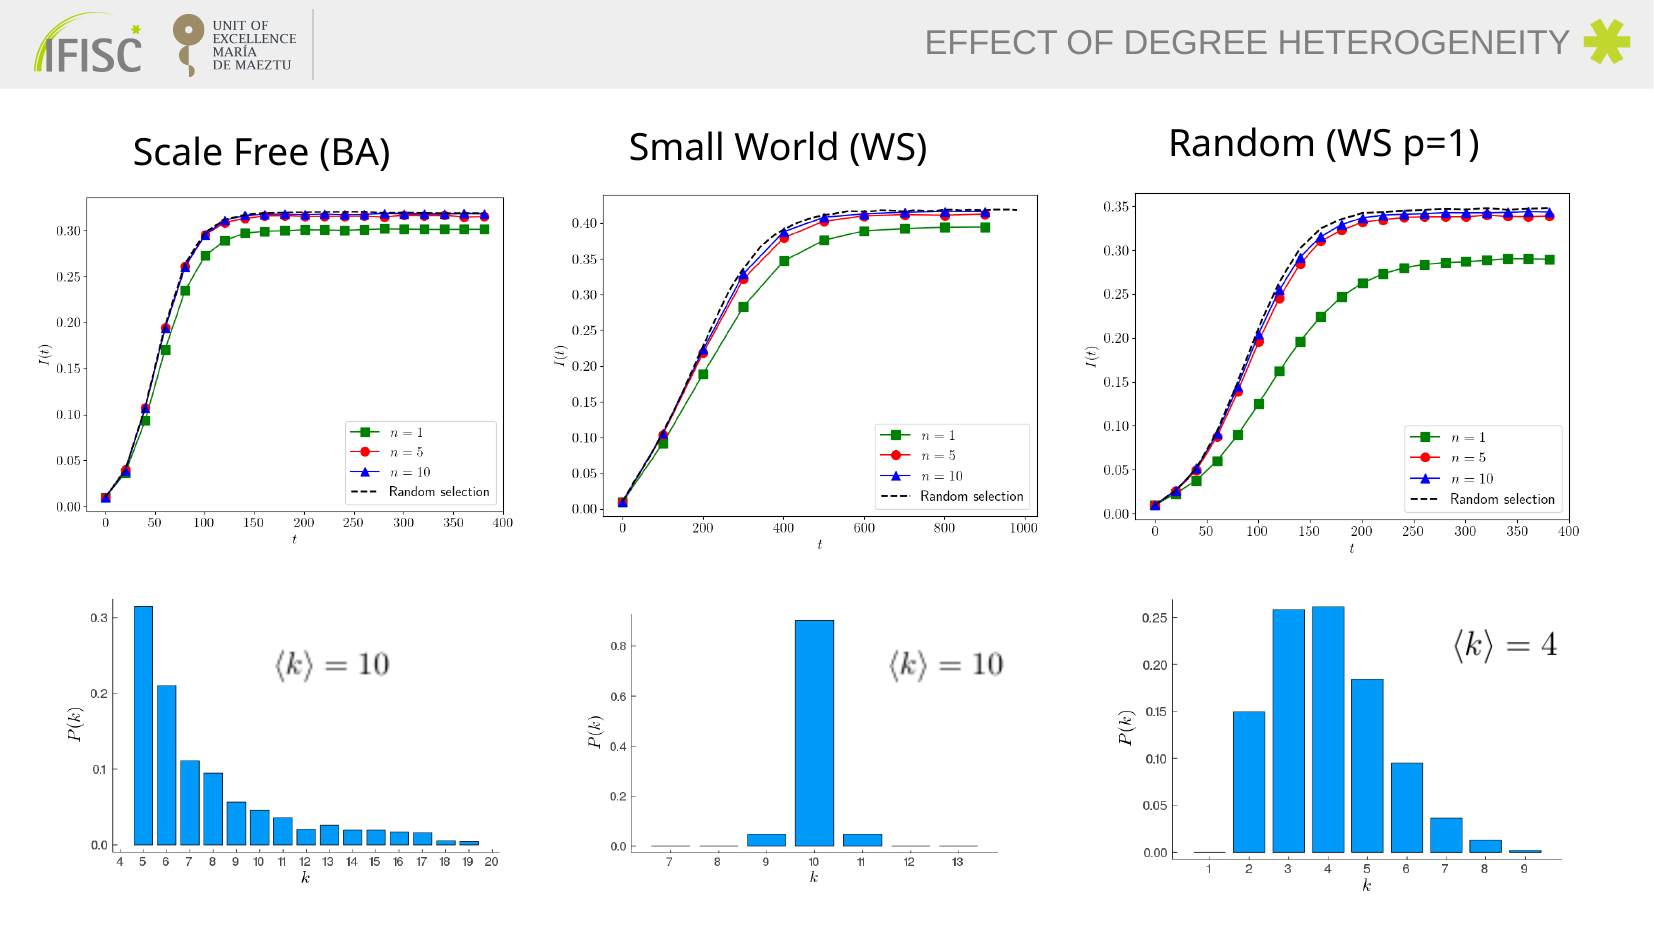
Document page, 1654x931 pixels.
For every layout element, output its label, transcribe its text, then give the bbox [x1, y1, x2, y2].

text_box Scale Free (BA) [118, 118, 438, 171]
picture [170, 11, 248, 81]
text_box Small World (WS) [614, 113, 981, 166]
picture [584, 605, 1020, 886]
picture [1069, 177, 1595, 571]
title EFFECT OF DEGREE HETEROGENEITY [248, 2, 1571, 83]
picture [538, 179, 1055, 567]
picture [1582, 17, 1631, 65]
picture [1114, 590, 1571, 895]
text_box Random (WS p=1) [1153, 109, 1556, 177]
picture [63, 590, 508, 887]
picture [23, 182, 528, 561]
picture [29, 9, 148, 75]
